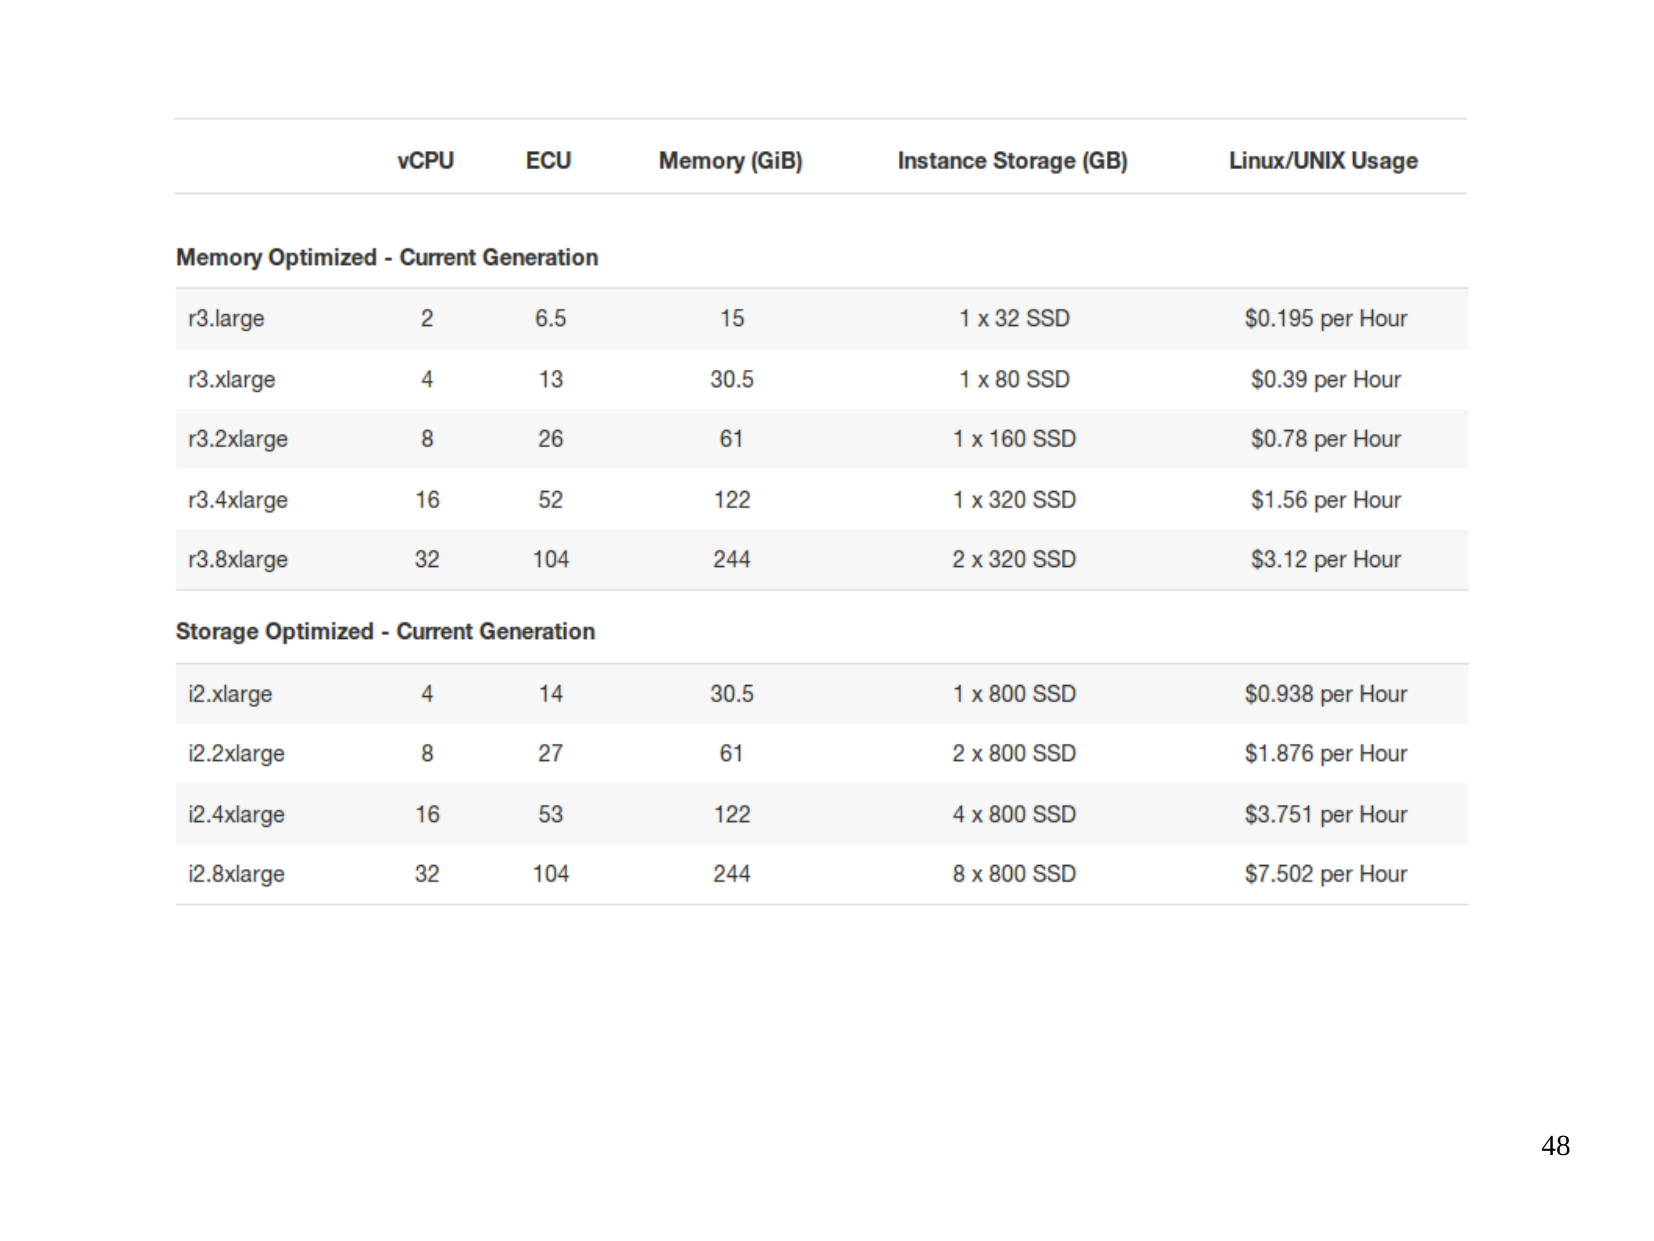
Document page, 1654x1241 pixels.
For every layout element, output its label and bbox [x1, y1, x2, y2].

picture [170, 239, 1480, 926]
picture [165, 104, 1489, 204]
